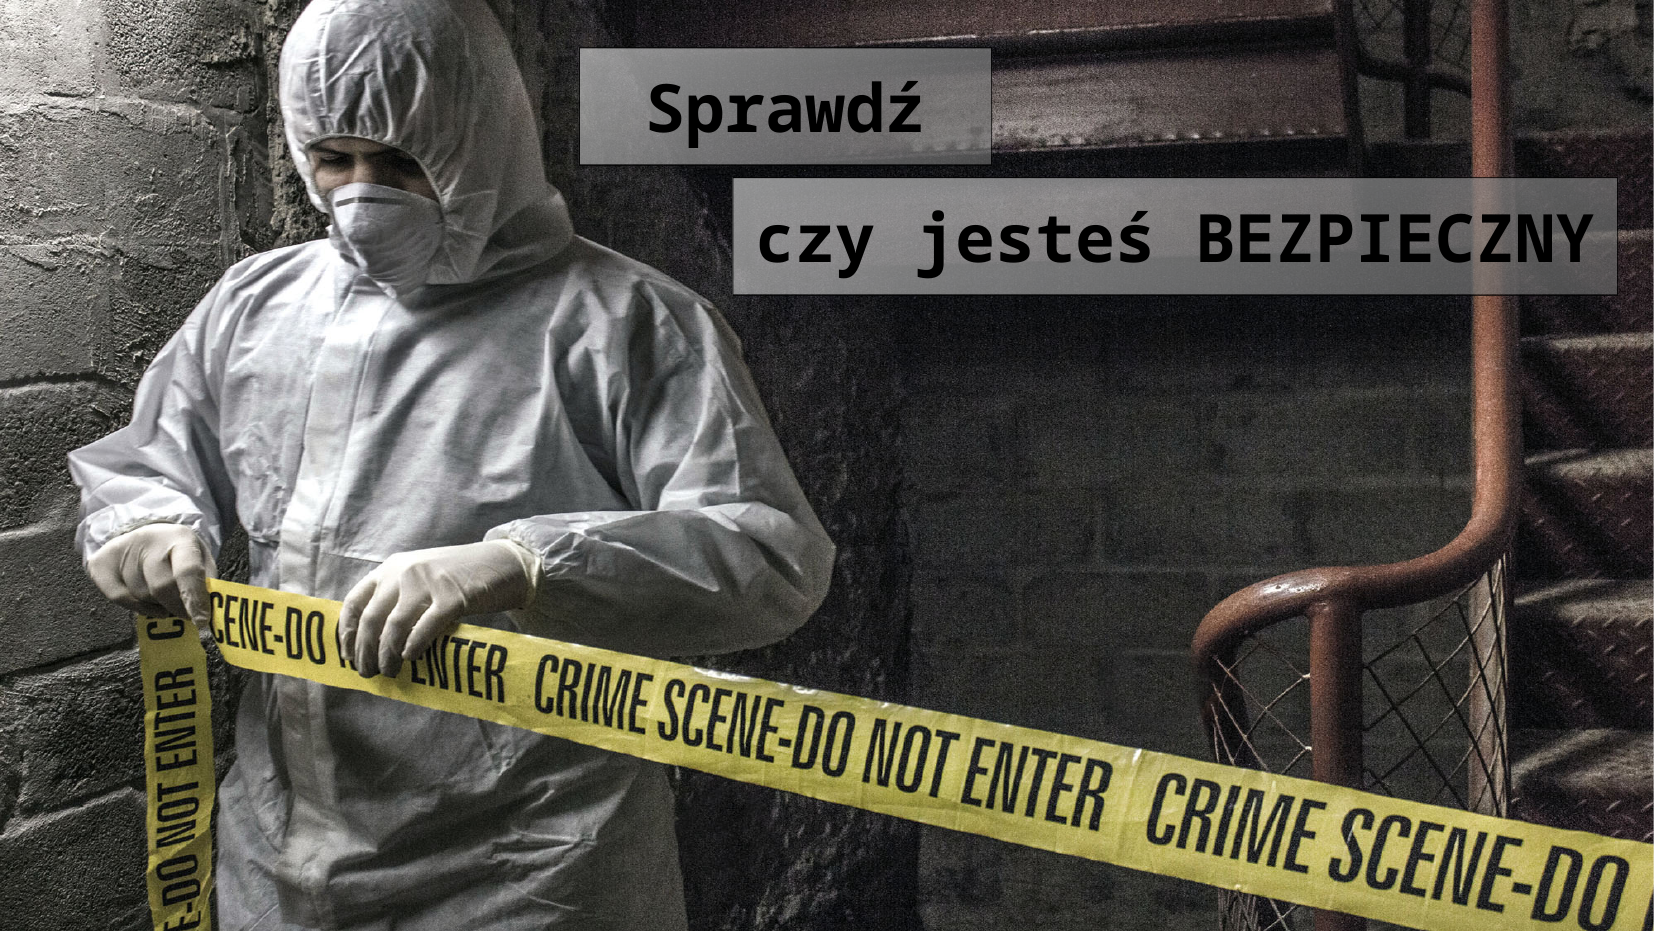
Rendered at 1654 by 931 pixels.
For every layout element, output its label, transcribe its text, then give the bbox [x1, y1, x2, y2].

text_box czy jesteś BEZPIECZNY [732, 177, 1619, 296]
subtitle Sprawdź [578, 47, 993, 166]
picture [0, 0, 1654, 931]
